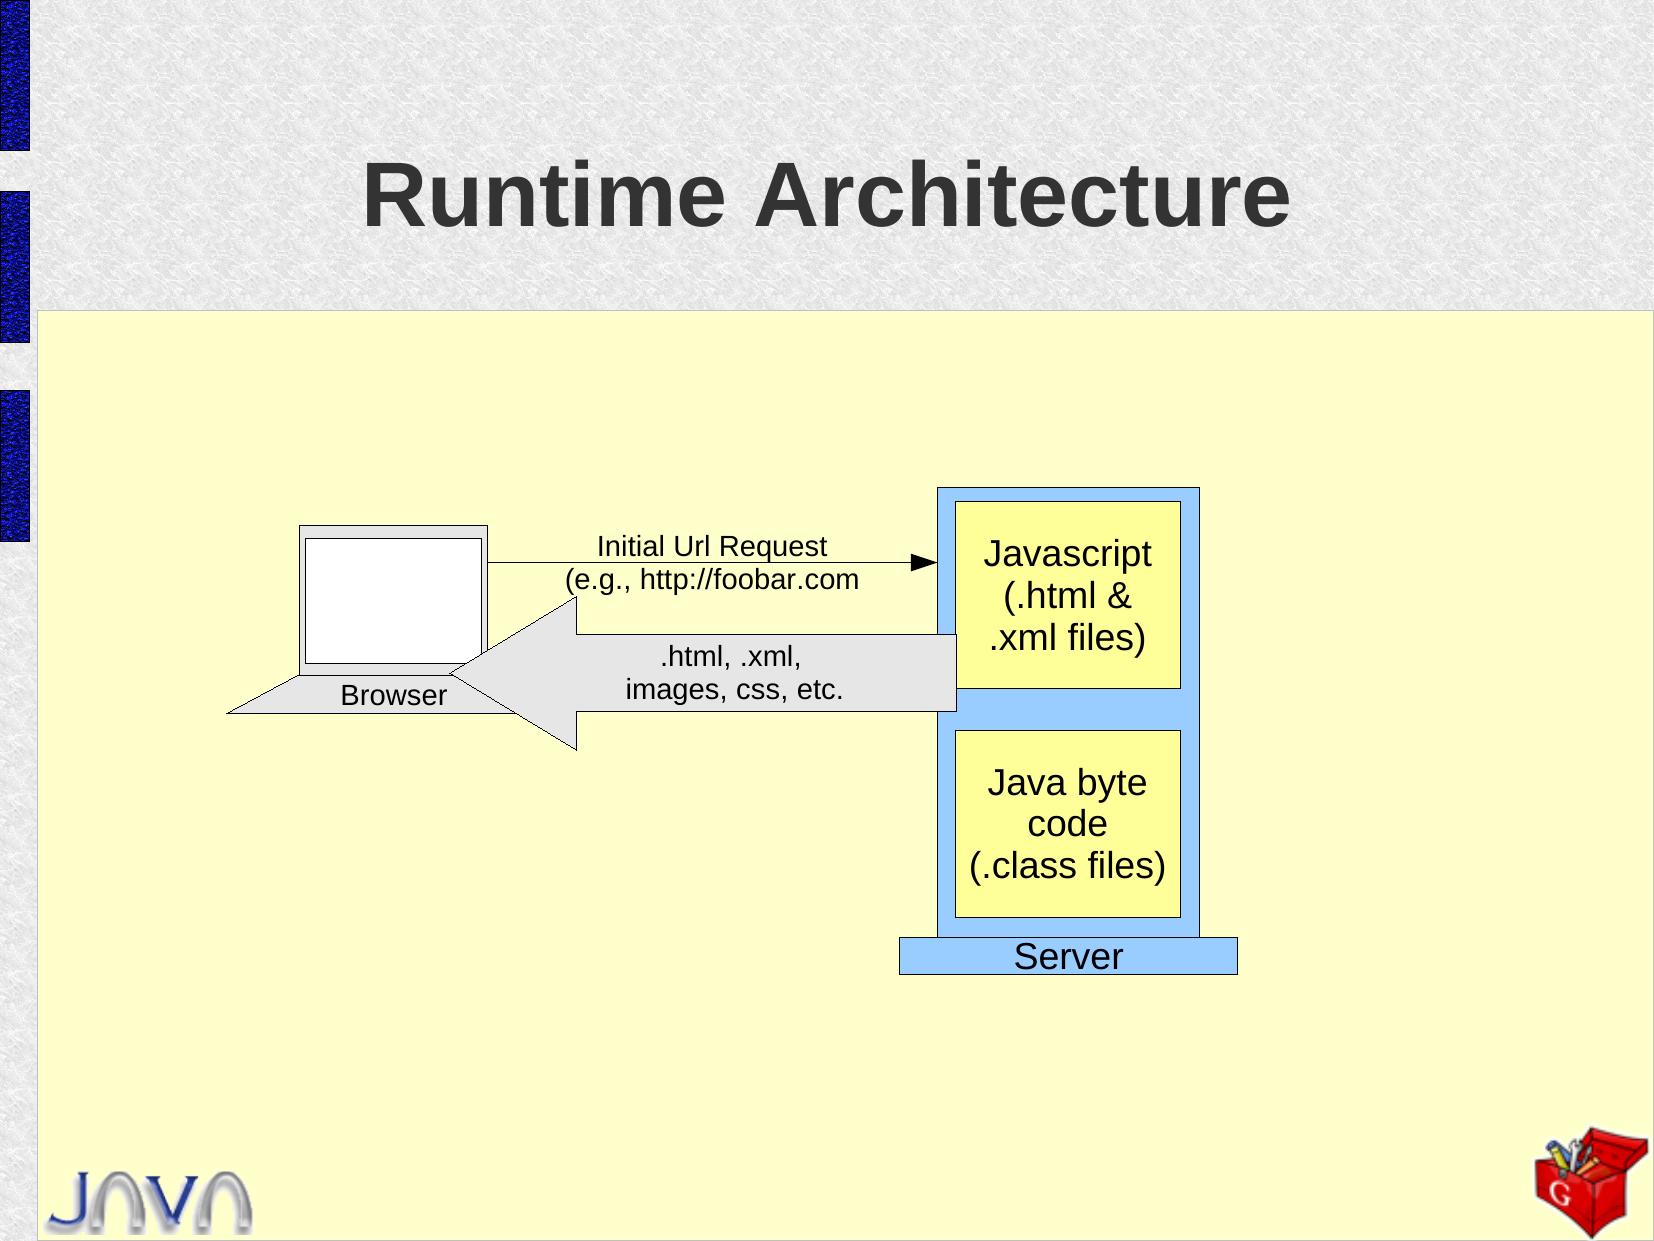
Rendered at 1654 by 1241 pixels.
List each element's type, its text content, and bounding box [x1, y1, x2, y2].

text_box .html, .xml, images, css, etc. [449, 596, 957, 751]
text_box Server [899, 937, 1238, 975]
picture [1, 192, 29, 342]
picture [1, 1, 29, 150]
text_box Java byte code (.class files) [955, 730, 1181, 918]
picture [43, 1162, 263, 1235]
picture [1525, 1118, 1654, 1241]
text_box Javascript (.html & .xml files) [955, 501, 1181, 689]
text_box [226, 525, 515, 714]
title Runtime Architecture [121, 91, 1534, 299]
picture [1, 391, 29, 541]
text_box Browser [340, 679, 446, 716]
text_box [937, 487, 1200, 937]
picture [0, 0, 1654, 1241]
